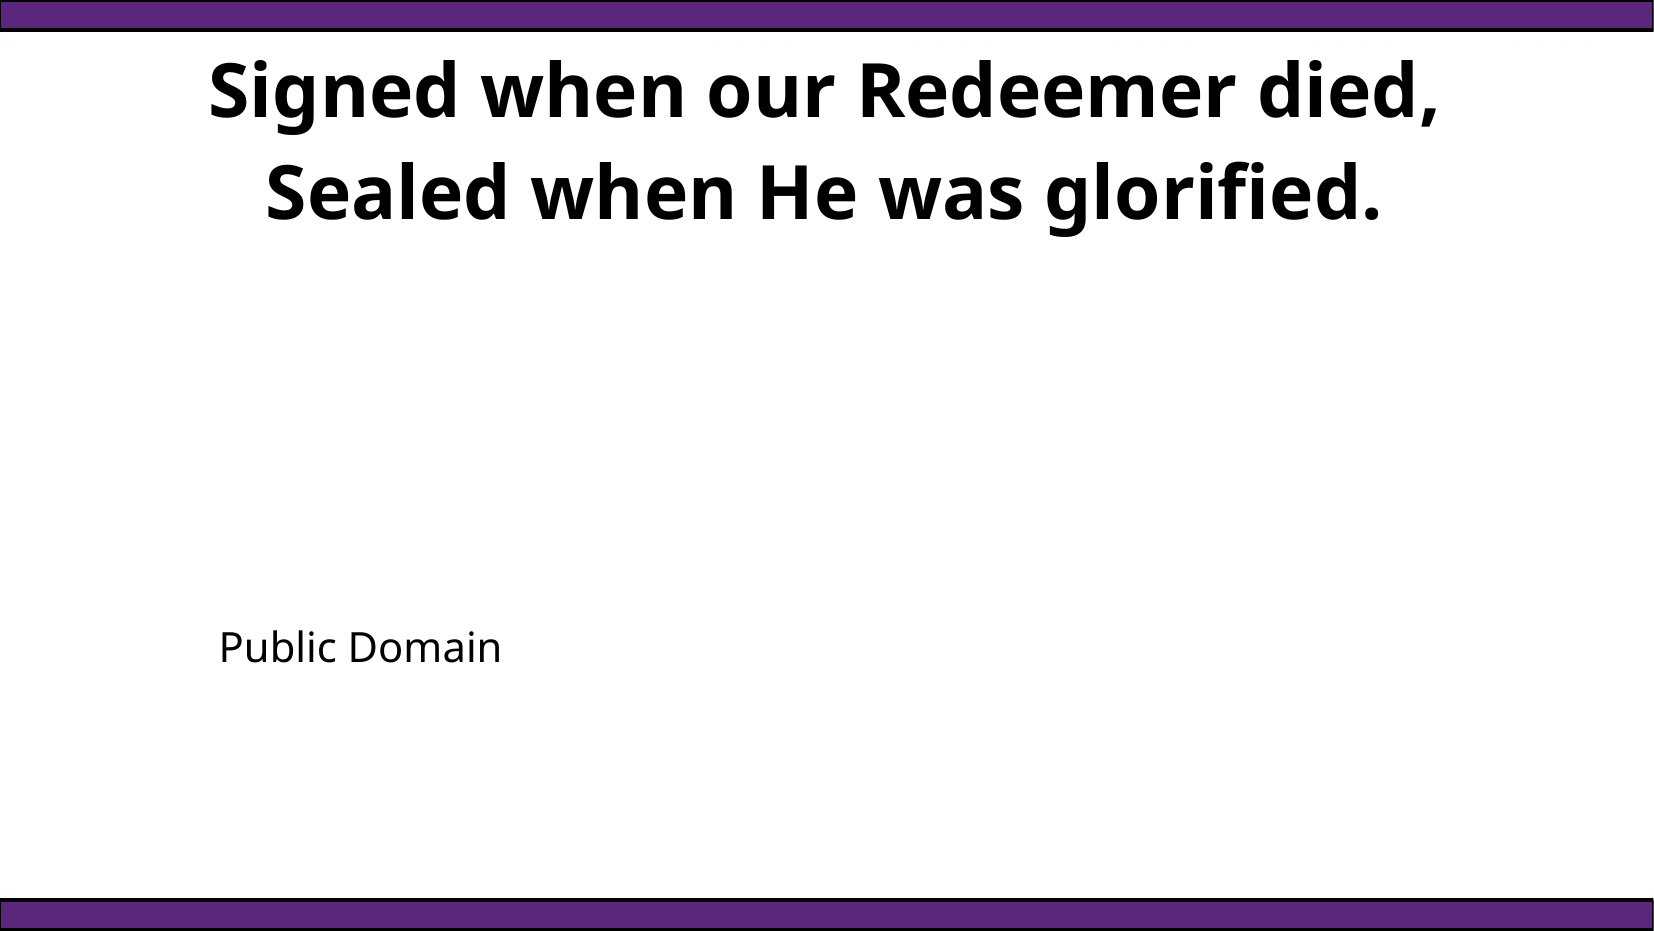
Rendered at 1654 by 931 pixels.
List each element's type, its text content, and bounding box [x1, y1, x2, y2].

text_box [0, 900, 1654, 931]
text_box [0, 0, 1654, 31]
text_box Signed when our Redeemer died, Sealed when He was glorified. Public Domain [75, 30, 1576, 667]
picture [0, 31, 1654, 900]
